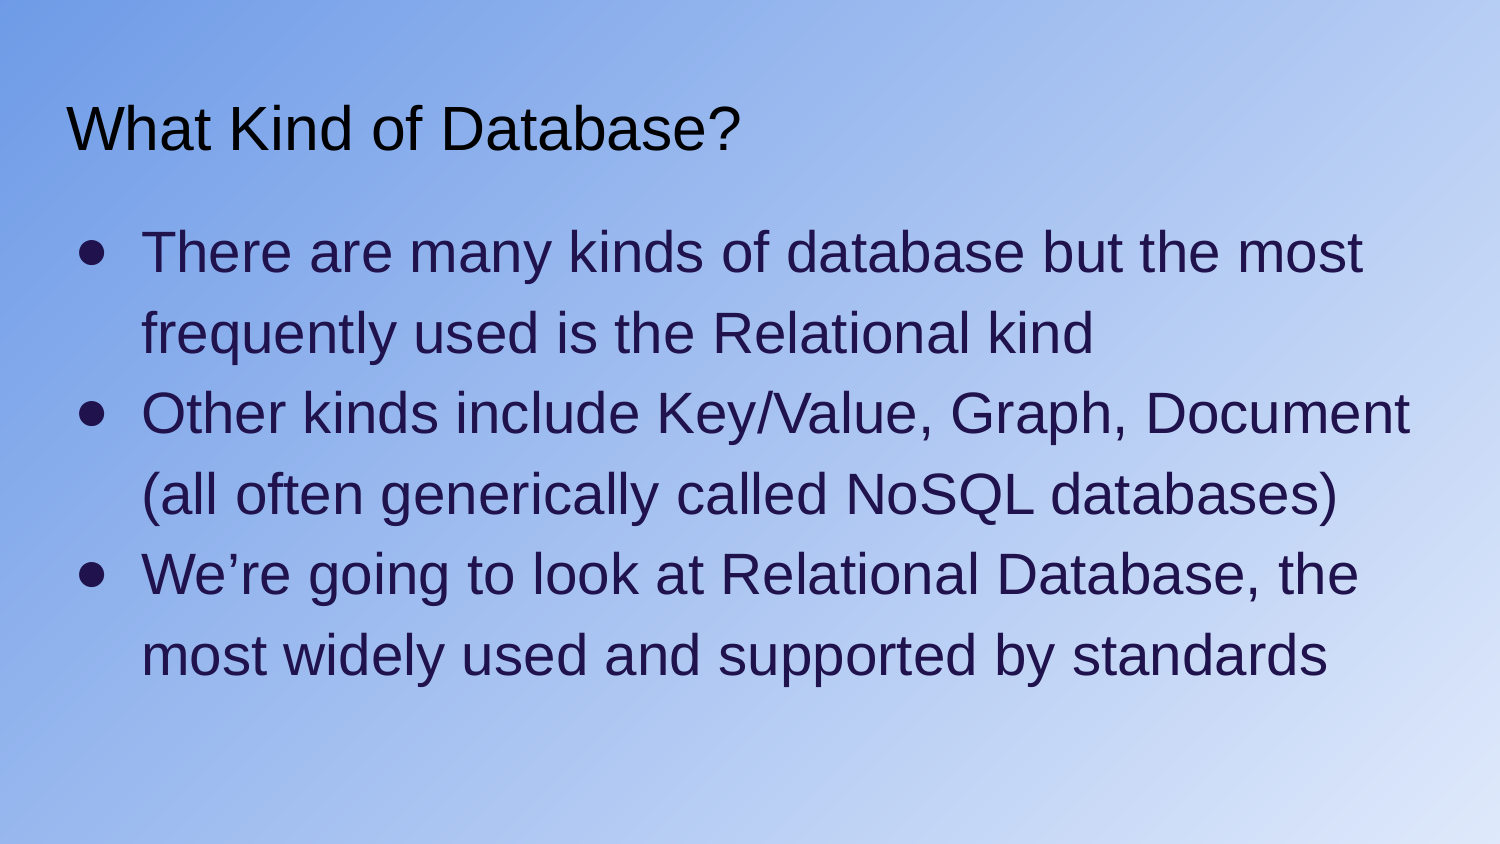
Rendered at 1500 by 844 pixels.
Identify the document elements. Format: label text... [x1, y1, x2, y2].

title What Kind of Database? [51, 72, 1449, 167]
list There are many kinds of database but the most frequently used is the Relational kind Other kinds include Key/Value, Graph, Document (all often generically called NoSQL databases) We’re going to look at Relational Database, the most widely used and supported by standards [51, 189, 1449, 750]
